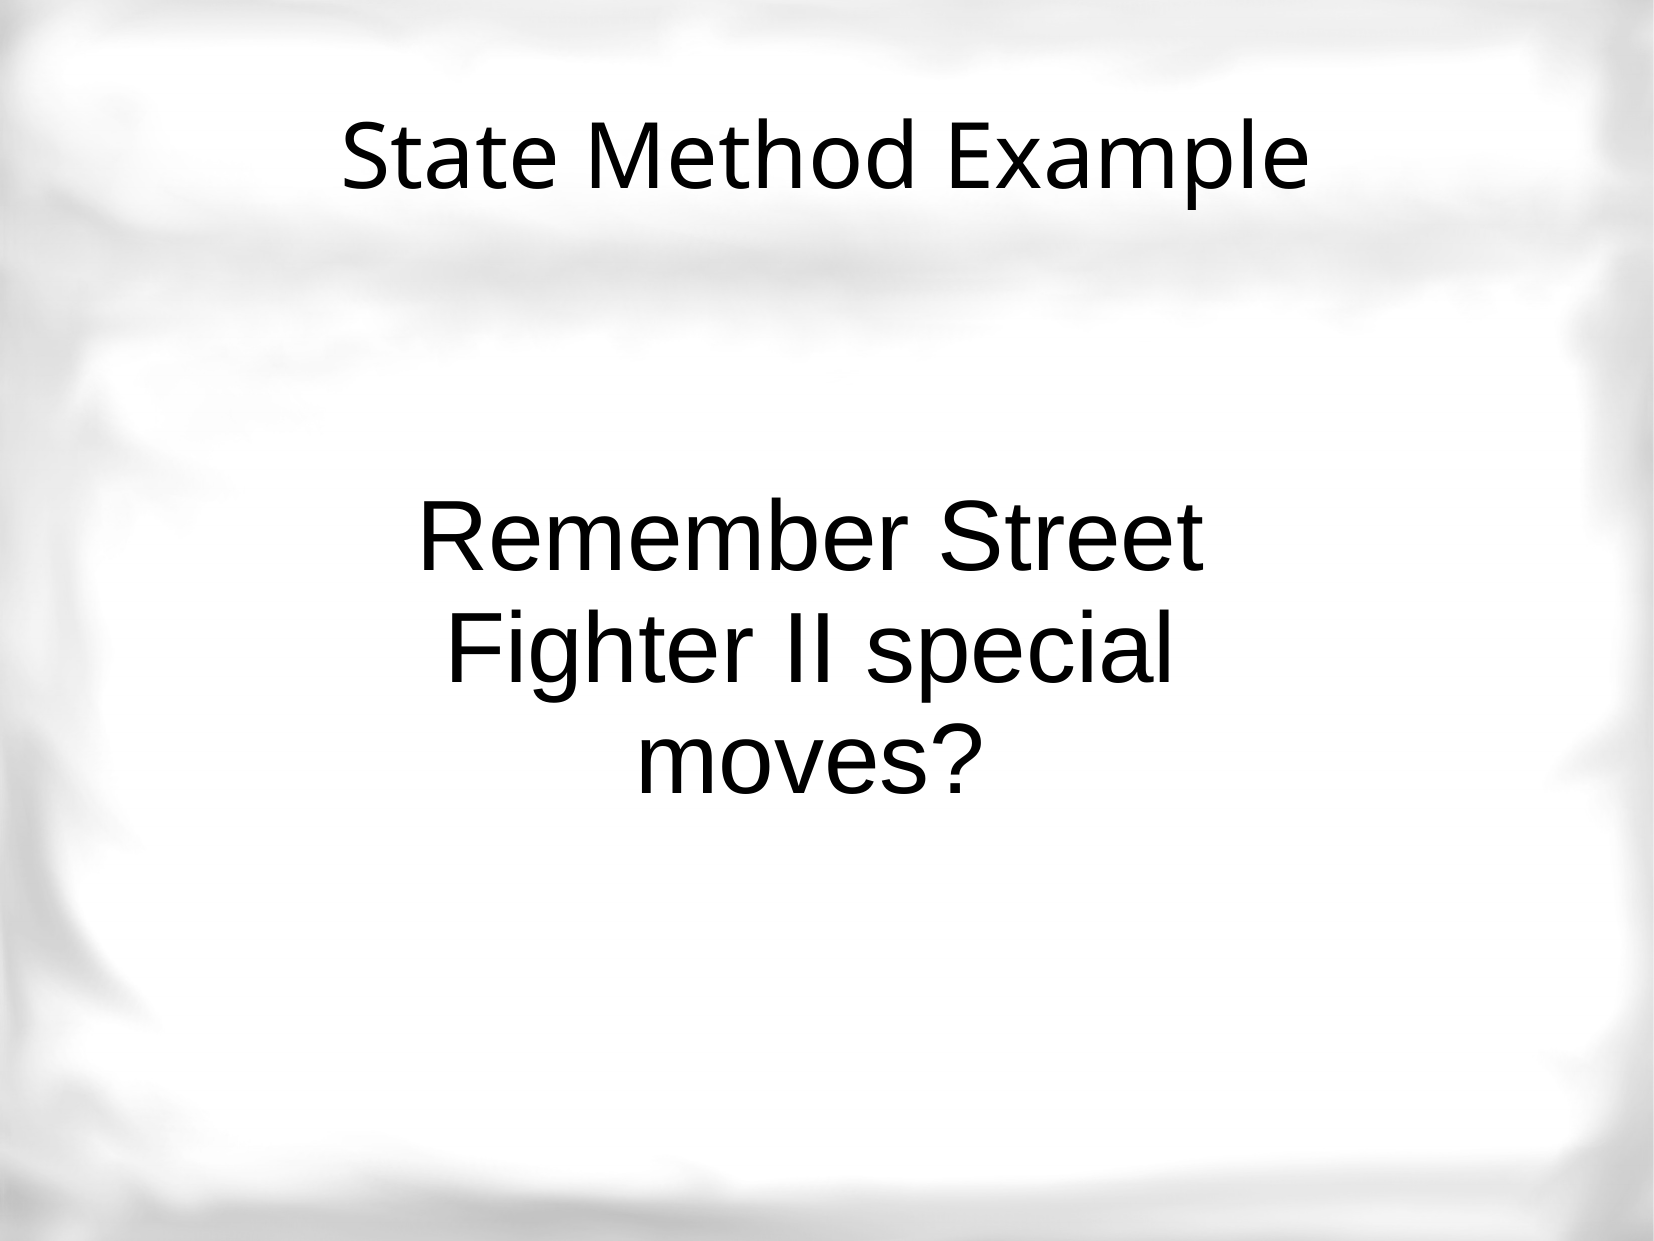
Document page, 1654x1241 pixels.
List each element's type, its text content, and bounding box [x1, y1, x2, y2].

title State Method Example [82, 49, 1571, 257]
picture [0, 0, 1654, 1241]
text_box Remember Street Fighter II special moves? [401, 472, 1264, 981]
